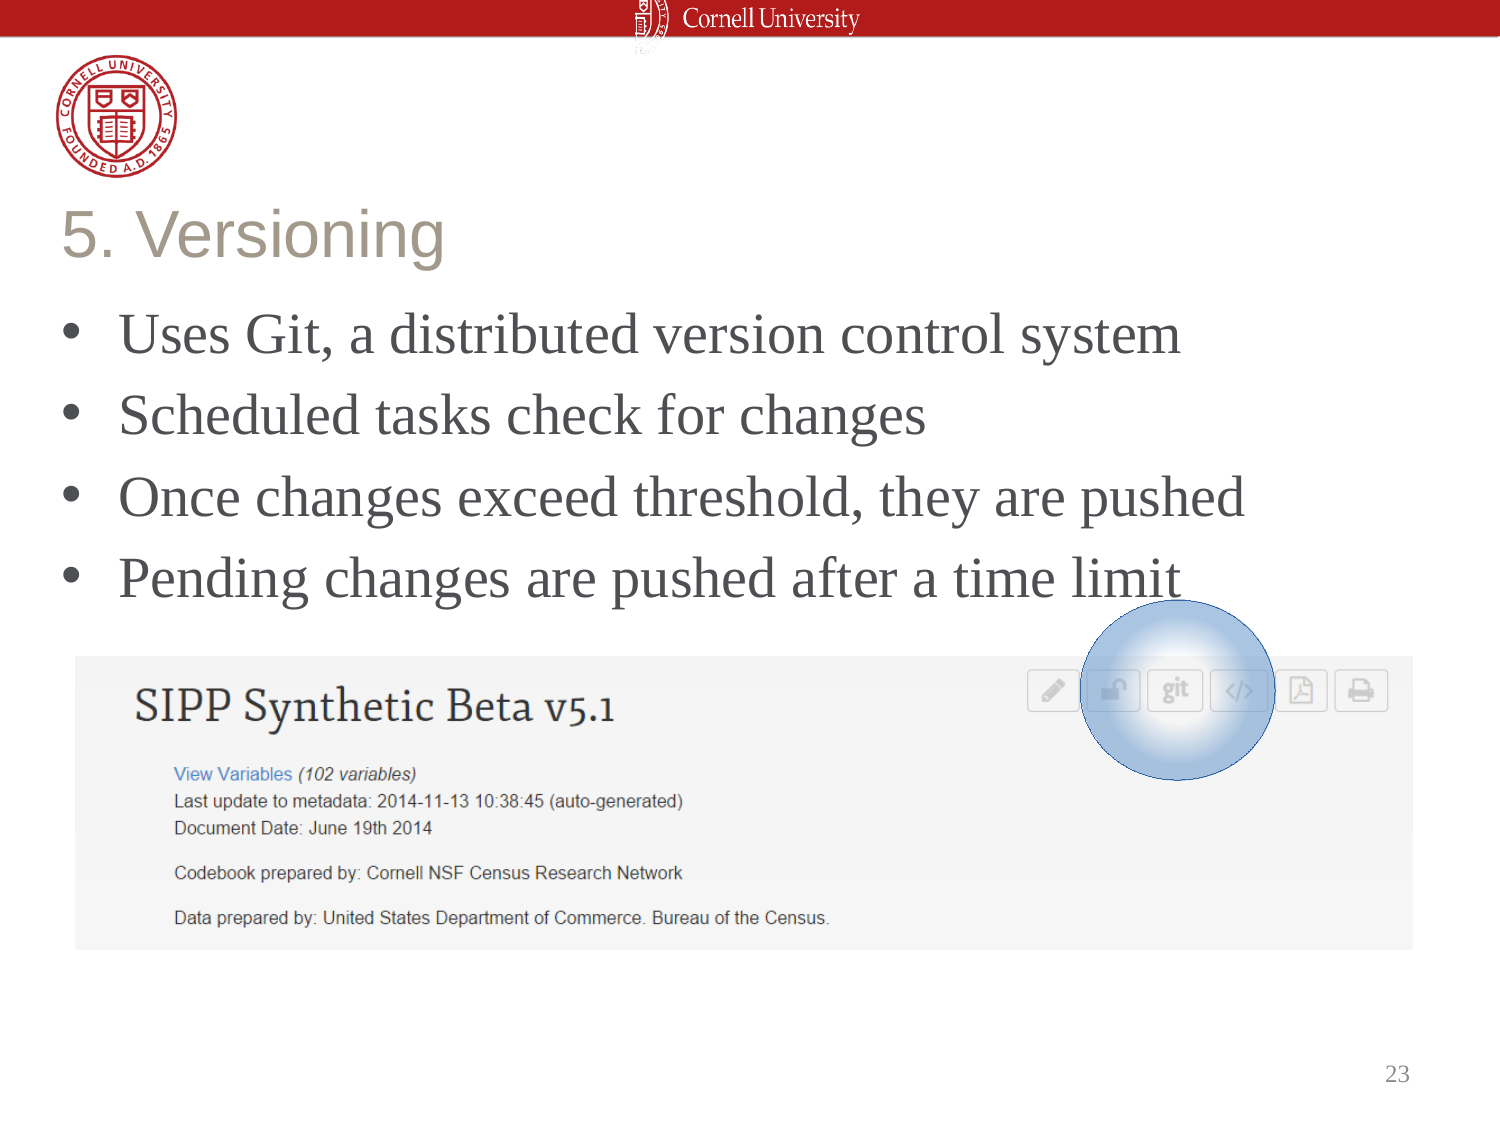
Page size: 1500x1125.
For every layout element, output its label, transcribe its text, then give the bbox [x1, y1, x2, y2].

picture [75, 656, 1413, 950]
slide_number <number> [1074, 1042, 1425, 1103]
picture [50, 50, 195, 174]
list Uses Git, a distributed version control system Scheduled tasks check for changes Once changes exceed threshold, they are pushed Pending changes are pushed after a time limit [46, 288, 1471, 944]
text_box [1080, 600, 1276, 781]
picture [635, 0, 860, 60]
title 5. Versioning [46, 174, 1471, 288]
